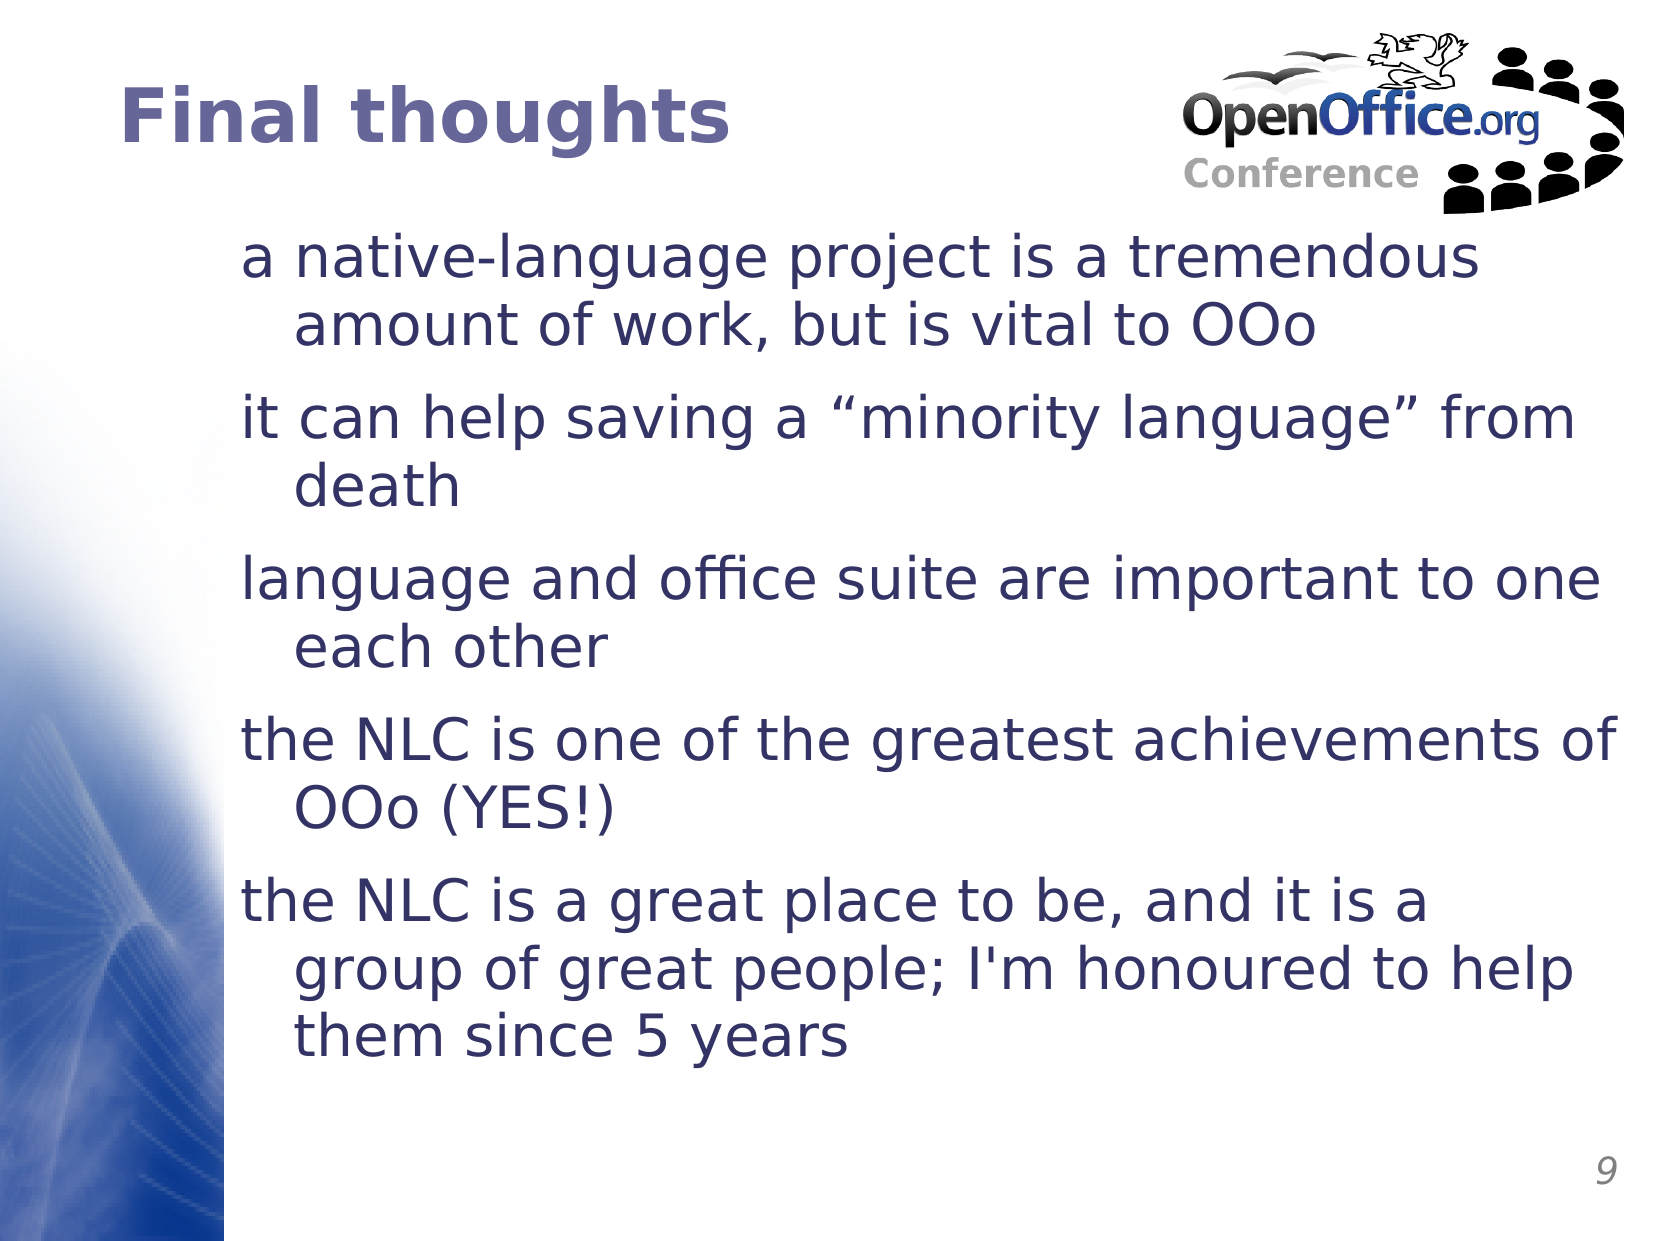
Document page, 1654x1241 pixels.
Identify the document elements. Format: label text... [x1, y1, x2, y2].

picture [0, 0, 224, 1241]
picture [1183, 33, 1624, 214]
list a native-language project is a tremendous amount of work, but is vital to OOo it can help saving a “minority language” from death language and office suite are important to one each other the NLC is one of the greatest achievements of OOo (YES!) the NLC is a great place to be, and it is a group of great people; I'm honoured to help them since 5 years [223, 223, 1619, 1133]
title Final thoughts [29, 60, 992, 174]
